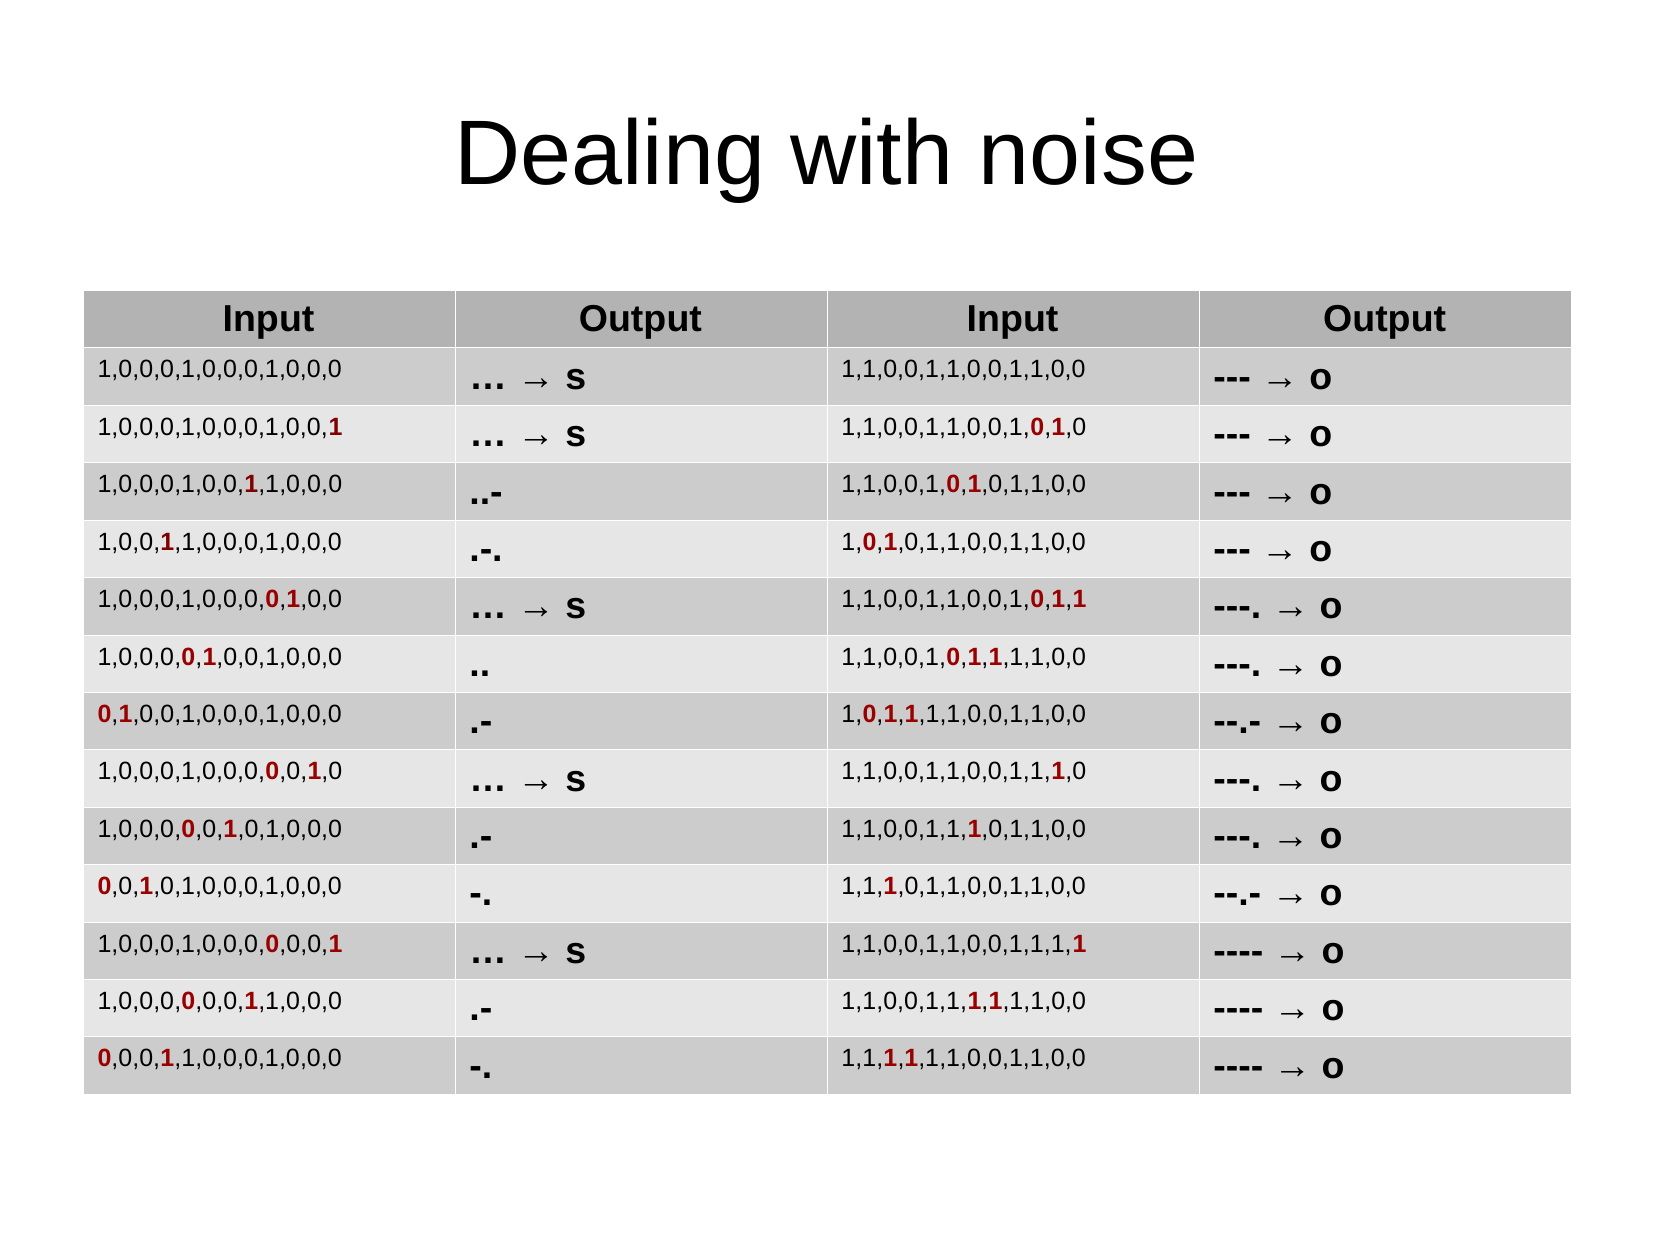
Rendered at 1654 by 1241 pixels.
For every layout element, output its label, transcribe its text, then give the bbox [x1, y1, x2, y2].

table_header Output [456, 291, 827, 347]
table_cell … → s [456, 750, 827, 807]
table_cell 1,1,1,1,1,1,0,0,1,1,0,0 [828, 1037, 1199, 1094]
table_cell -. [456, 865, 827, 922]
table_cell --- → o [1200, 521, 1571, 577]
table_cell 1,1,0,0,1,1,1,0,1,1,0,0 [828, 808, 1199, 864]
table_cell ..- [456, 463, 827, 520]
table_cell .- [456, 980, 827, 1036]
table_cell 1,0,0,0,1,0,0,1,1,0,0,0 [84, 463, 455, 520]
table_header Input [84, 291, 455, 347]
table_cell 1,1,0,0,1,0,1,1,1,1,0,0 [828, 636, 1199, 692]
table_cell 1,0,0,0,1,0,0,0,0,0,1,0 [84, 750, 455, 807]
table_cell 0,1,0,0,1,0,0,0,1,0,0,0 [84, 693, 455, 749]
table_cell 1,0,0,0,1,0,0,0,0,0,0,1 [84, 923, 455, 979]
table_cell 1,1,0,0,1,1,0,0,1,1,0,0 [828, 348, 1199, 405]
table_cell ---. → o [1200, 750, 1571, 807]
table_cell … → s [456, 406, 827, 462]
table_cell 1,0,0,0,0,0,0,1,1,0,0,0 [84, 980, 455, 1036]
table_cell 1,1,0,0,1,1,0,0,1,1,1,0 [828, 750, 1199, 807]
table_cell .-. [456, 521, 827, 577]
table_cell 1,1,1,0,1,1,0,0,1,1,0,0 [828, 865, 1199, 922]
table_cell ---. → o [1200, 808, 1571, 864]
table_cell ---. → o [1200, 636, 1571, 692]
table_cell 1,0,1,1,1,1,0,0,1,1,0,0 [828, 693, 1199, 749]
table_cell 1,1,0,0,1,1,0,0,1,1,1,1 [828, 923, 1199, 979]
table_cell --- → o [1200, 406, 1571, 462]
table_cell 1,0,1,0,1,1,0,0,1,1,0,0 [828, 521, 1199, 577]
table_cell 1,0,0,0,0,0,1,0,1,0,0,0 [84, 808, 455, 864]
table_cell 1,0,0,0,1,0,0,0,0,1,0,0 [84, 578, 455, 635]
title Dealing with noise [82, 49, 1571, 257]
table_cell --.- → o [1200, 865, 1571, 922]
table_cell 1,1,0,0,1,0,1,0,1,1,0,0 [828, 463, 1199, 520]
table_cell 1,0,0,0,0,1,0,0,1,0,0,0 [84, 636, 455, 692]
table_cell ---- → o [1200, 980, 1571, 1036]
table_cell 0,0,1,0,1,0,0,0,1,0,0,0 [84, 865, 455, 922]
table_cell … → s [456, 923, 827, 979]
table_cell .- [456, 808, 827, 864]
table_header Input [828, 291, 1199, 347]
table_cell ---. → o [1200, 578, 1571, 635]
table_cell 1,1,0,0,1,1,0,0,1,0,1,0 [828, 406, 1199, 462]
table_cell 1,0,0,0,1,0,0,0,1,0,0,1 [84, 406, 455, 462]
table_cell … → s [456, 578, 827, 635]
table_cell --.- → o [1200, 693, 1571, 749]
table_cell 1,1,0,0,1,1,1,1,1,1,0,0 [828, 980, 1199, 1036]
table_cell --- → o [1200, 463, 1571, 520]
table_cell ---- → o [1200, 1037, 1571, 1094]
table_cell 1,1,0,0,1,1,0,0,1,0,1,1 [828, 578, 1199, 635]
table_cell 1,0,0,1,1,0,0,0,1,0,0,0 [84, 521, 455, 577]
table_cell 0,0,0,1,1,0,0,0,1,0,0,0 [84, 1037, 455, 1094]
table_header Output [1200, 291, 1571, 347]
table_cell .. [456, 636, 827, 692]
table_cell … → s [456, 348, 827, 405]
table_cell .- [456, 693, 827, 749]
table_cell 1,0,0,0,1,0,0,0,1,0,0,0 [84, 348, 455, 405]
table_cell --- → o [1200, 348, 1571, 405]
table_cell -. [456, 1037, 827, 1094]
table_cell ---- → o [1200, 923, 1571, 979]
